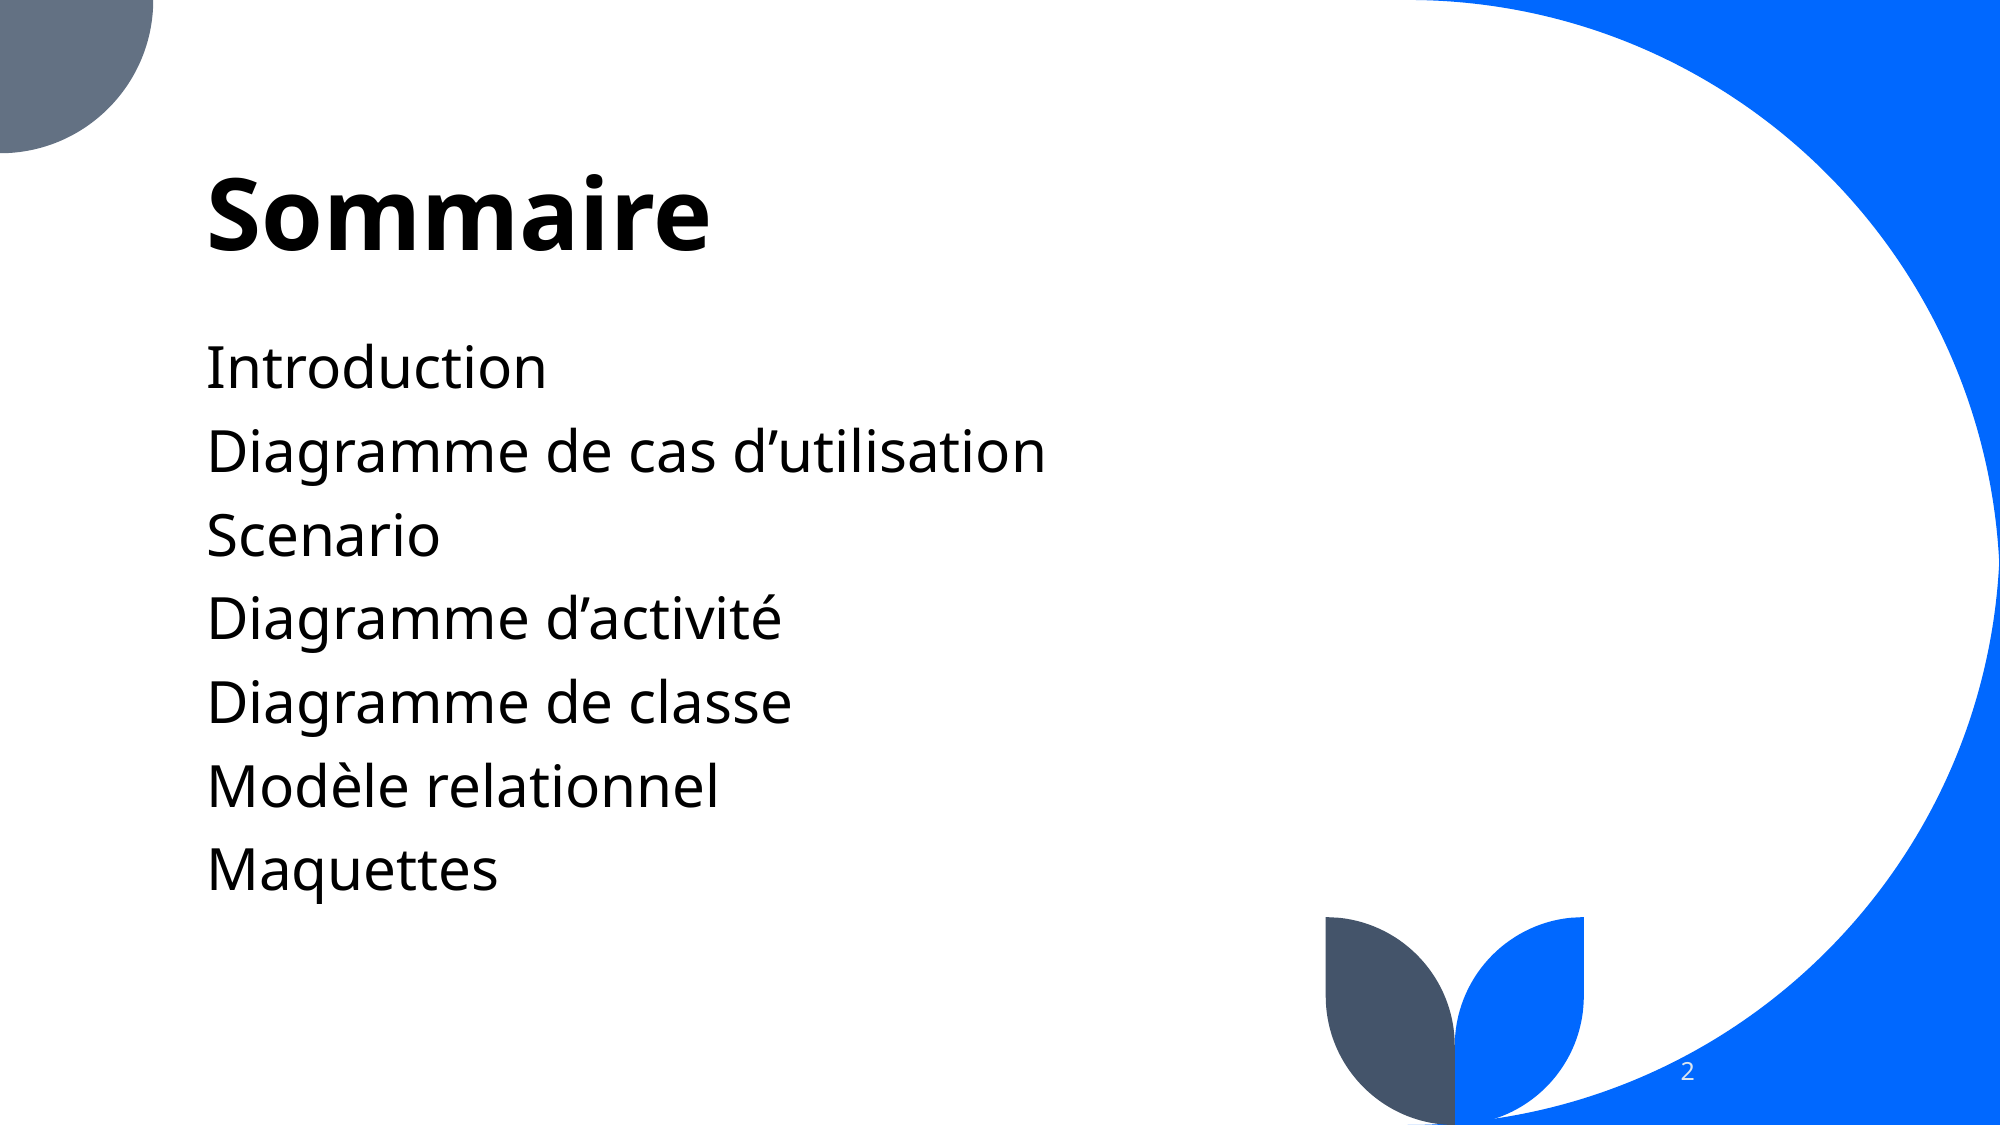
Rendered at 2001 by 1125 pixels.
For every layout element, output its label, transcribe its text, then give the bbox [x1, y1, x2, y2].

list Introduction Diagramme de cas d’utilisation Scenario Diagramme d’activité Diagramme de classe Modèle relationnel Maquettes [191, 330, 1796, 1043]
title Sommaire [191, 62, 1796, 280]
text_box 2 [1665, 1042, 1938, 1103]
